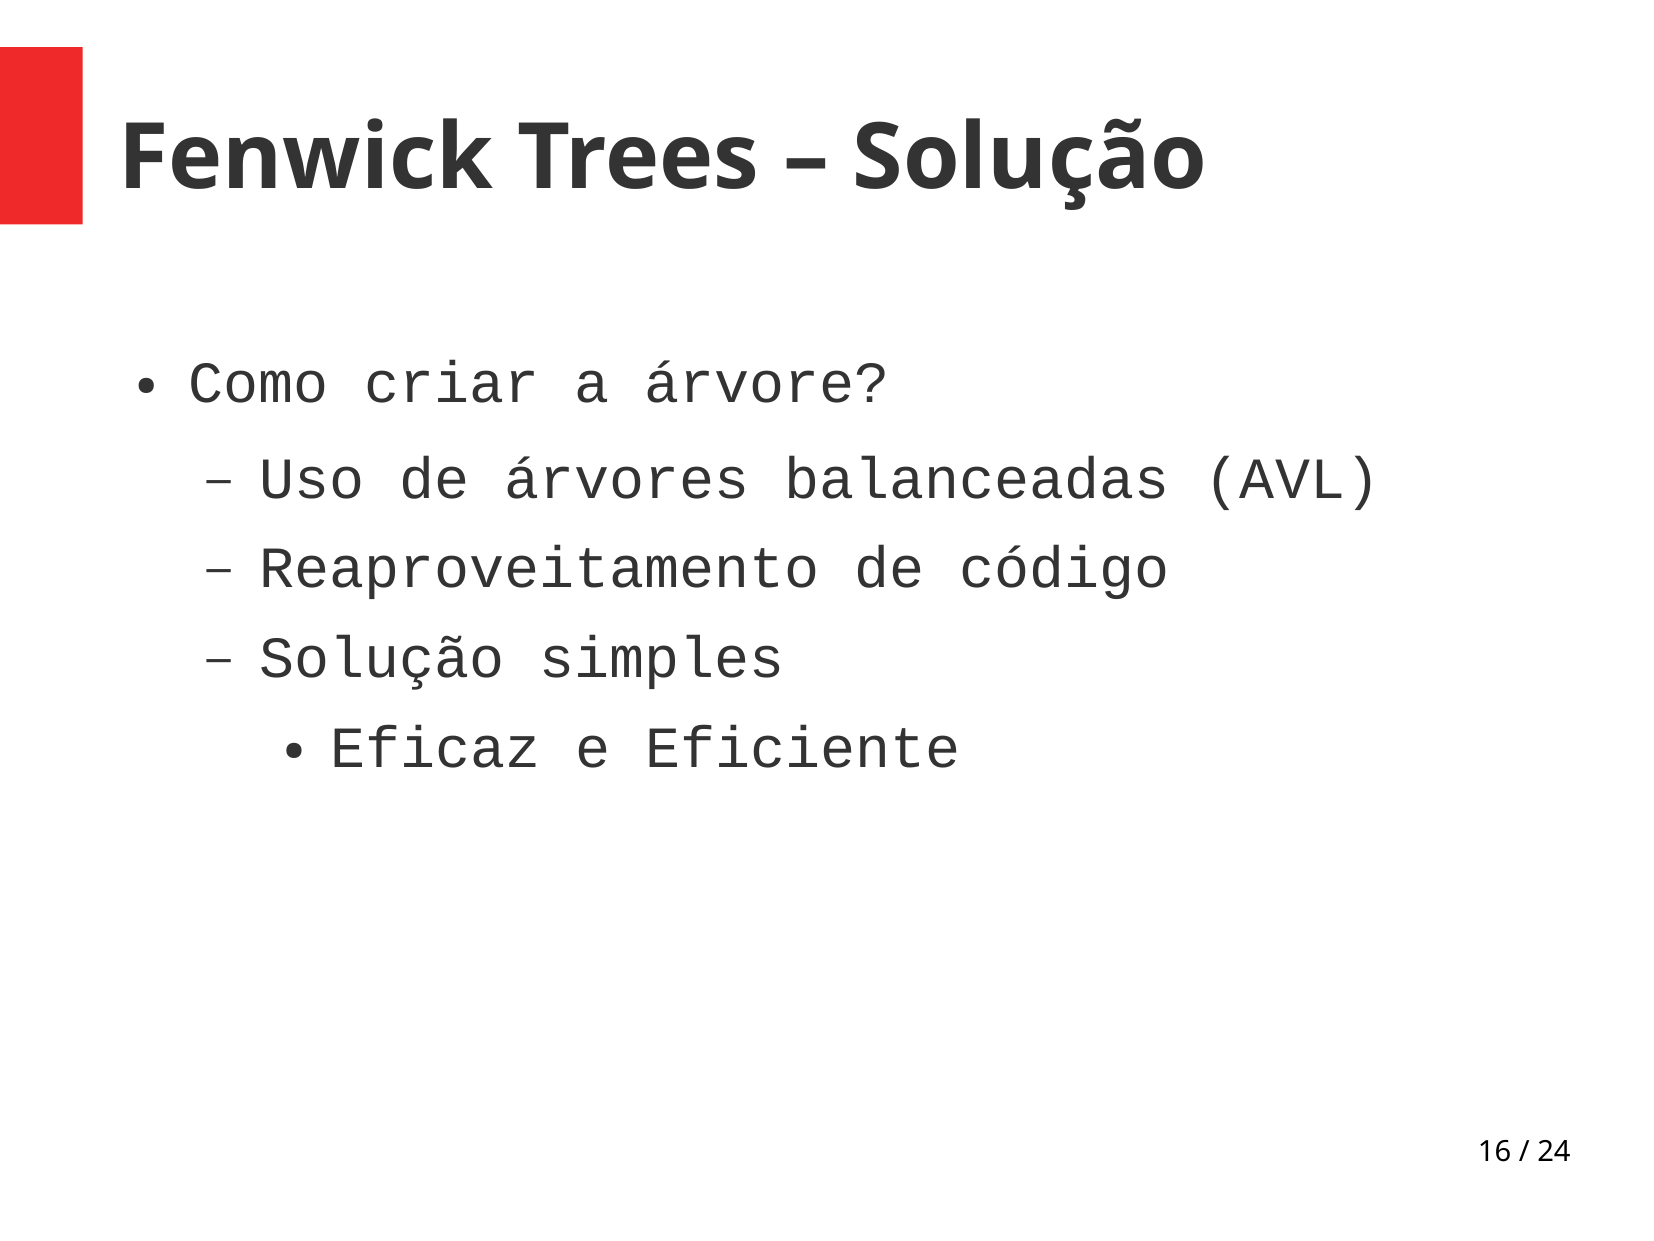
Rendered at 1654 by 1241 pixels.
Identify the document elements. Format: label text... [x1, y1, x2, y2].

list Como criar a árvore? Uso de árvores balanceadas (AVL) Reaproveitamento de código Solução simples Eficaz e Eficiente [118, 354, 1536, 1074]
title Fenwick Trees – Solução [118, 49, 1571, 257]
